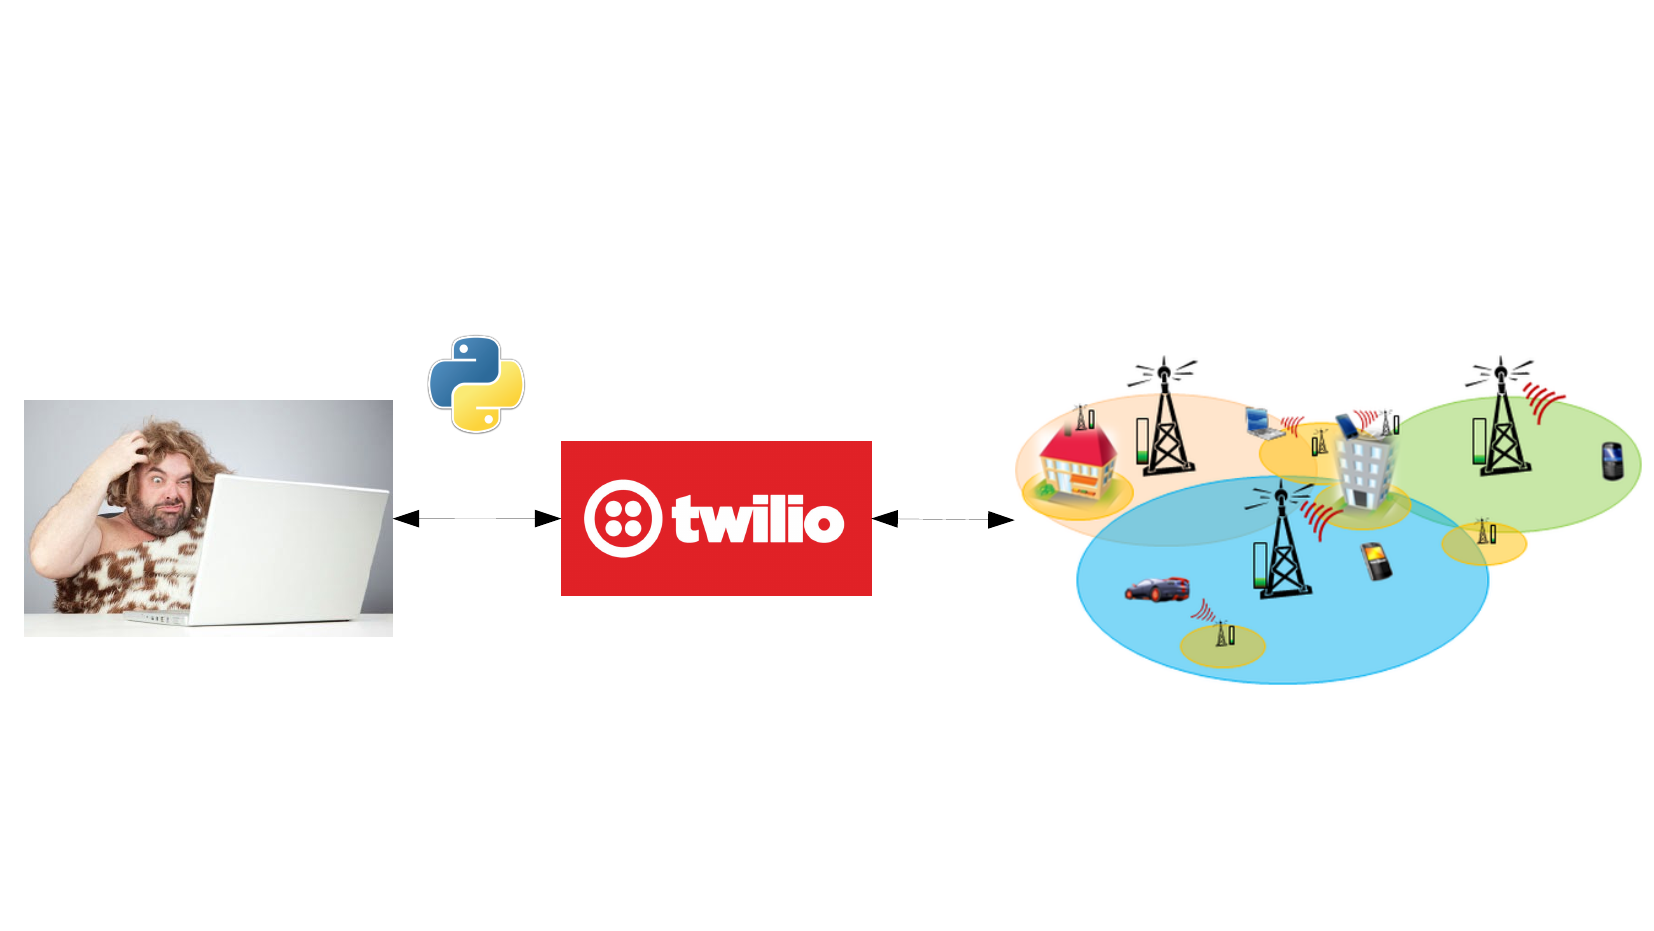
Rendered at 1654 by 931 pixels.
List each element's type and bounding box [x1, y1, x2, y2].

picture [413, 321, 539, 447]
picture [24, 400, 393, 637]
picture [1014, 354, 1643, 686]
picture [561, 441, 872, 597]
